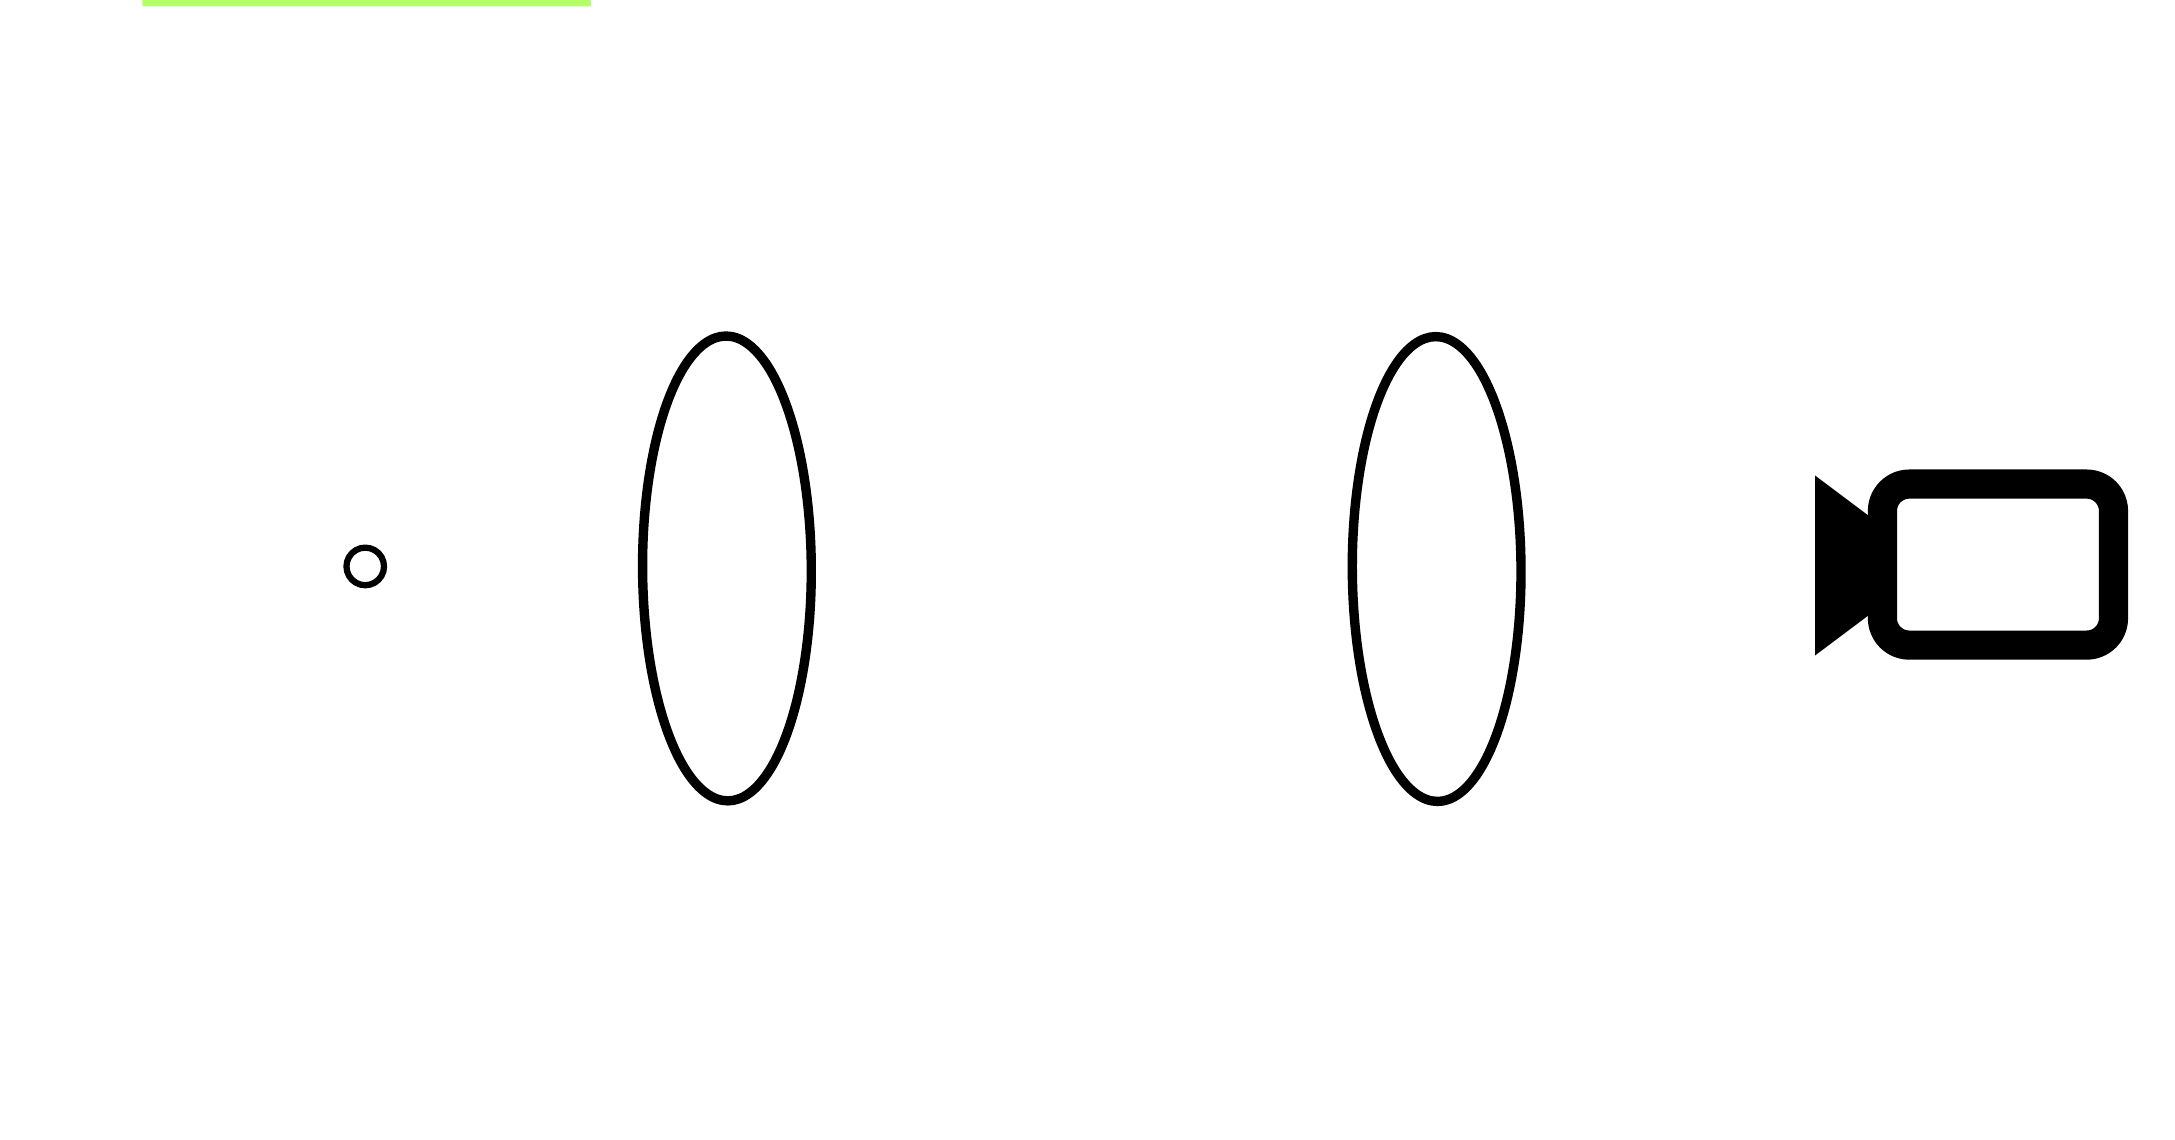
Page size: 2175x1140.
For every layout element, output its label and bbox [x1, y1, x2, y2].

text_box [642, 336, 812, 801]
text_box [1882, 484, 2114, 646]
text_box [1815, 475, 1876, 656]
text_box [1352, 336, 1522, 802]
